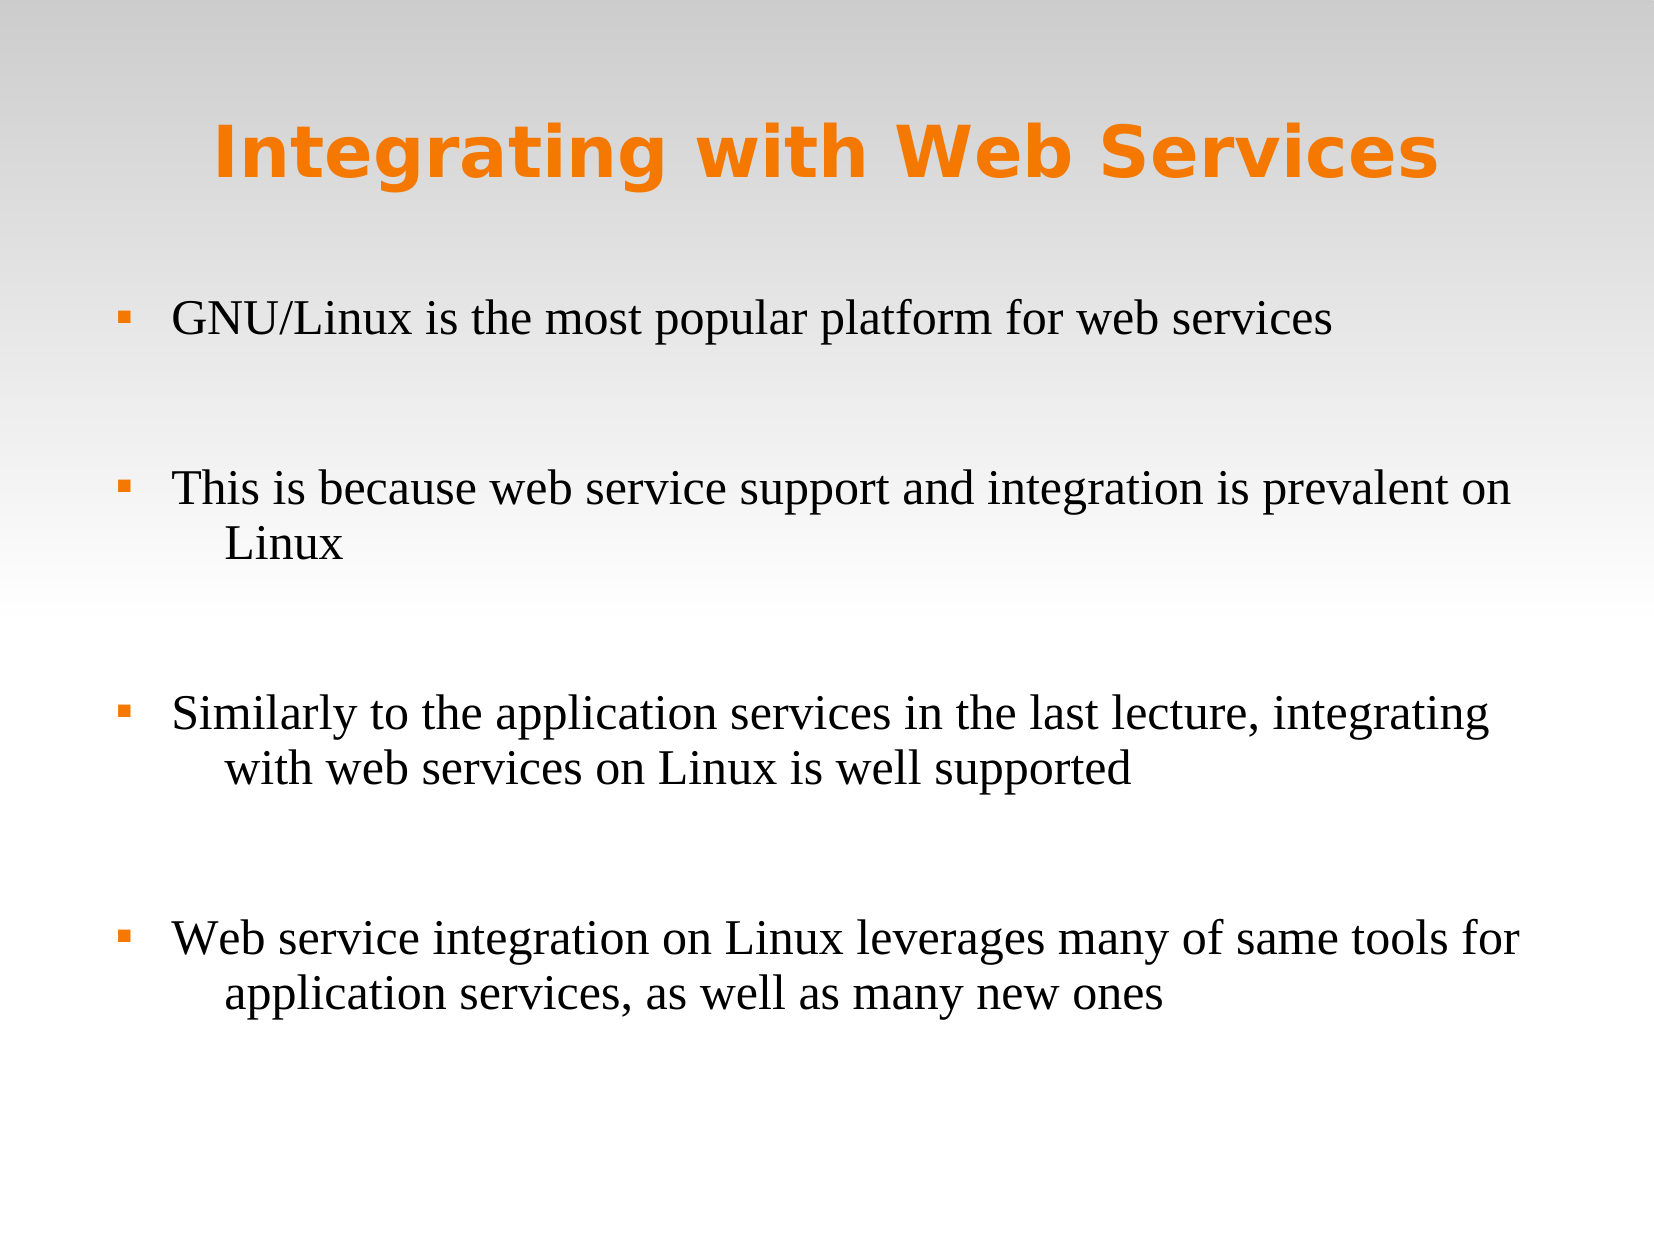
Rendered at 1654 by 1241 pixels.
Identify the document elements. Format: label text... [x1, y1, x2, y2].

title Integrating with Web Services [82, 49, 1571, 257]
list GNU/Linux is the most popular platform for web services This is because web service support and integration is prevalent on Linux Similarly to the application services in the last lecture, integrating with web services on Linux is well supported Web service integration on Linux leverages many of same tools for application services, as well as many new ones [82, 290, 1571, 1109]
